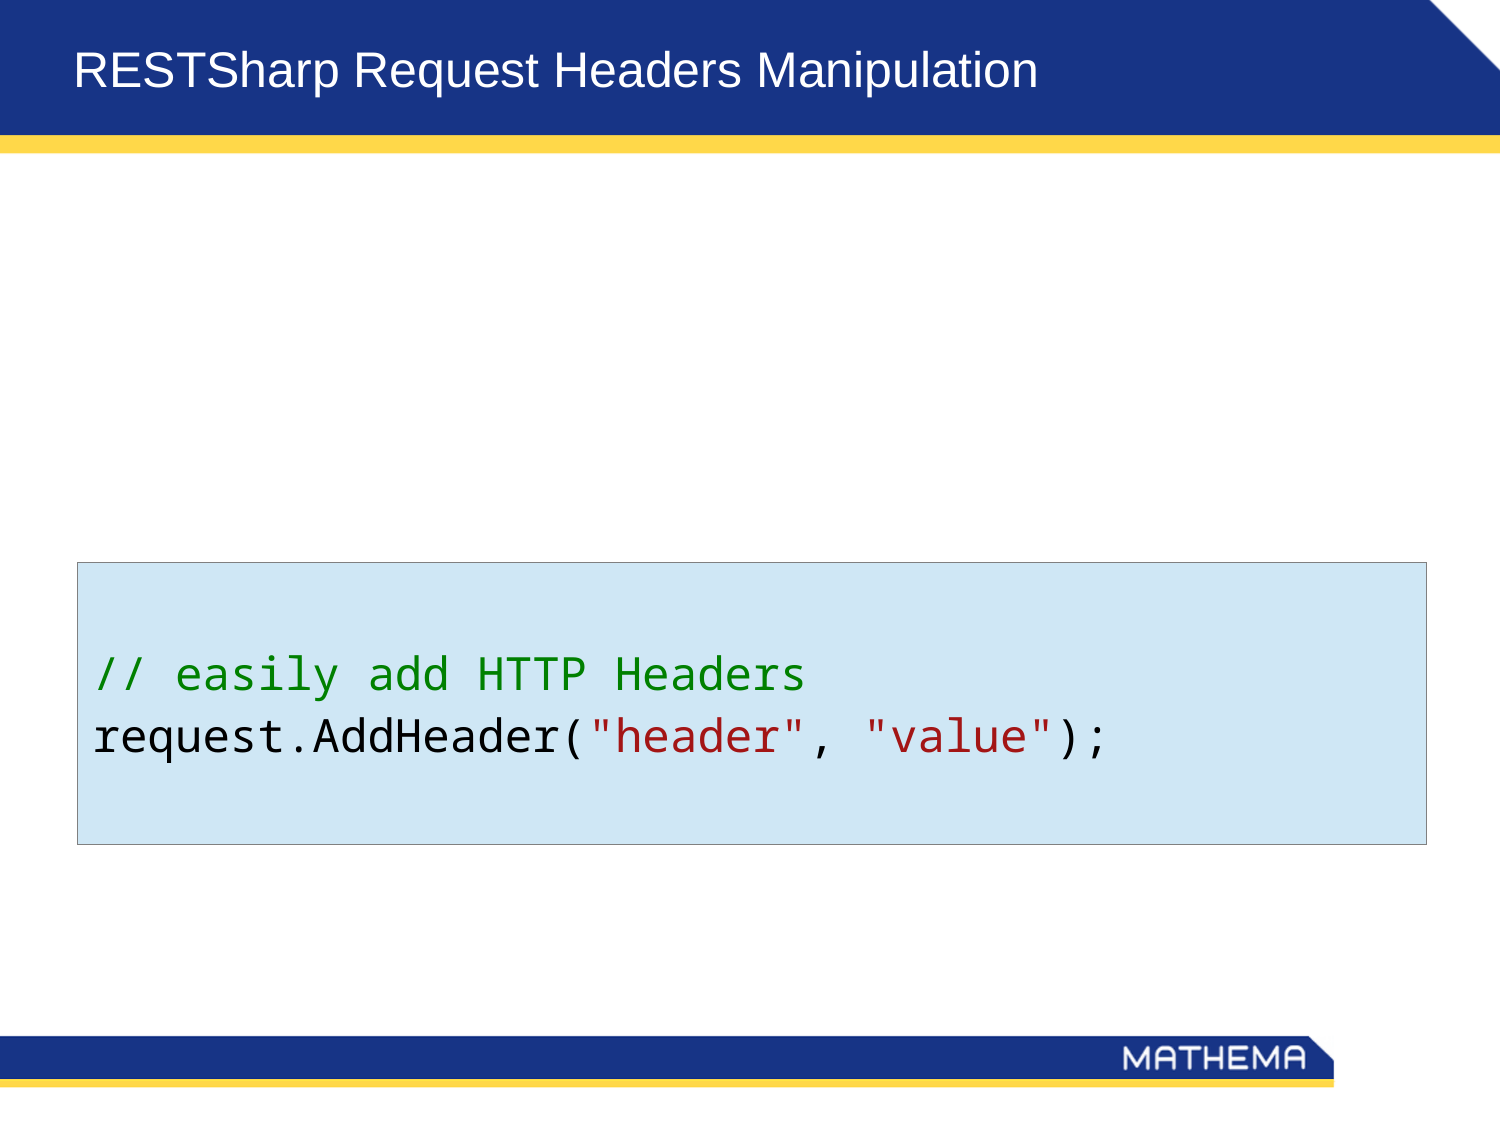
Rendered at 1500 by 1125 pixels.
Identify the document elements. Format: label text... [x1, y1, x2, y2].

text_box // easily add HTTP Headers request.AddHeader("header", "value"); [77, 562, 1427, 845]
title RESTSharp Request Headers Manipulation [73, 40, 1276, 100]
picture [0, 0, 1500, 1125]
